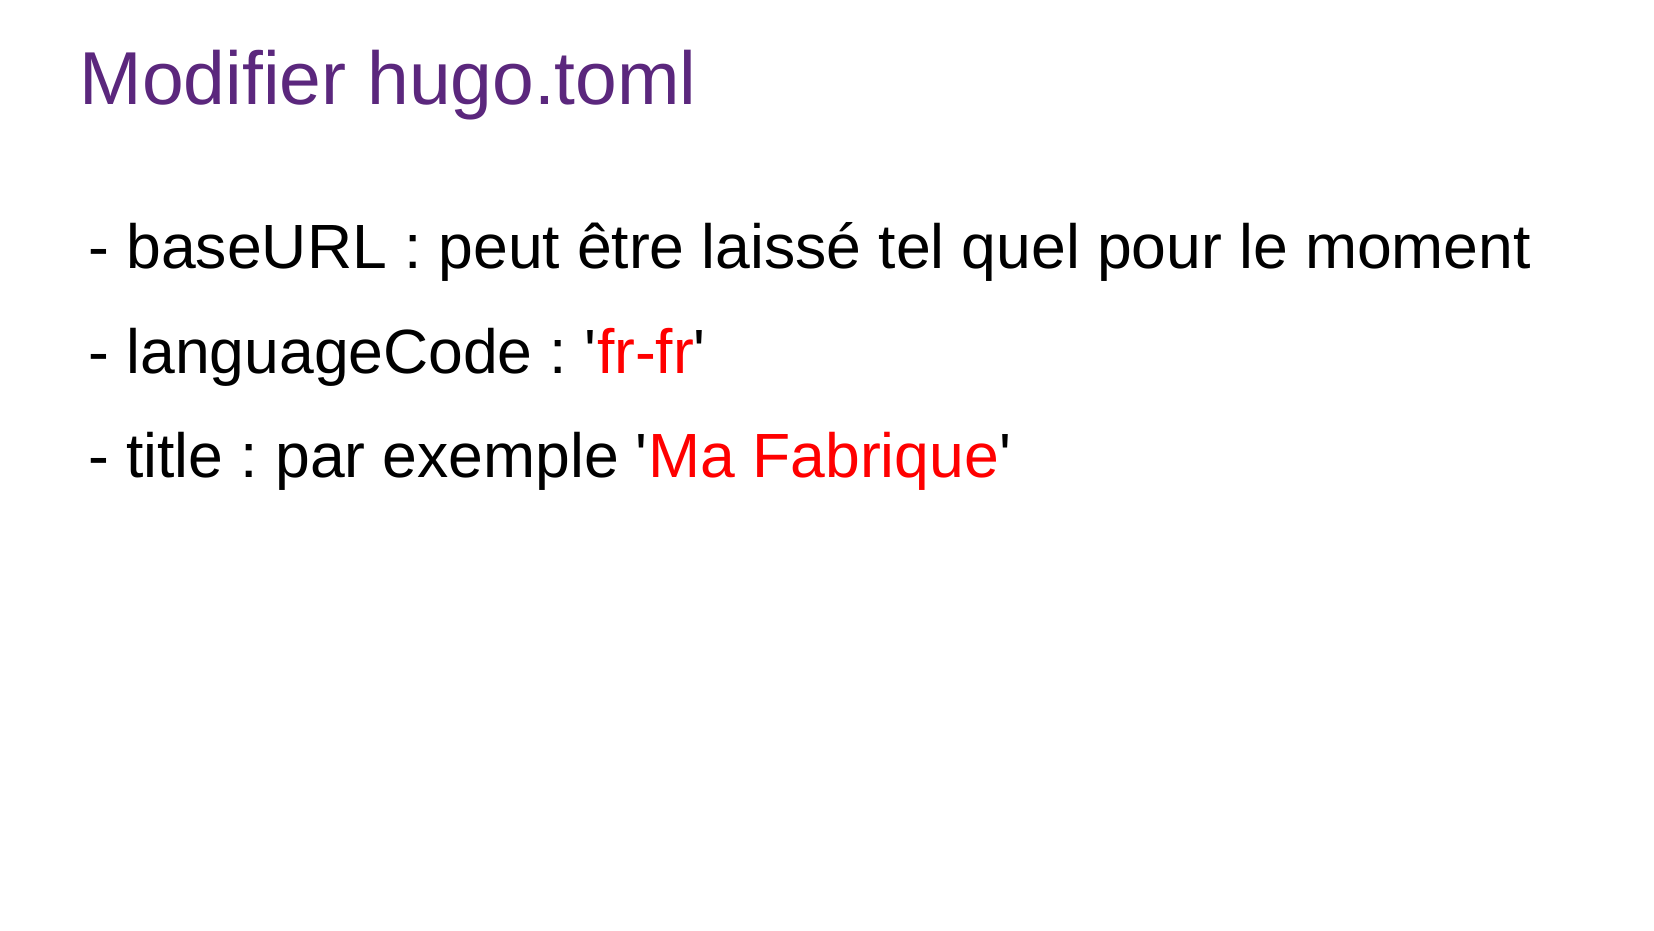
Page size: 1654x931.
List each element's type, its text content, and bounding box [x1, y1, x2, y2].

text_box - baseURL : peut être laissé tel quel pour le moment - languageCode : 'fr-fr' - title : par exemple 'Ma Fabrique' [88, 177, 1577, 817]
title Modifier hugo.toml [79, 36, 1557, 148]
